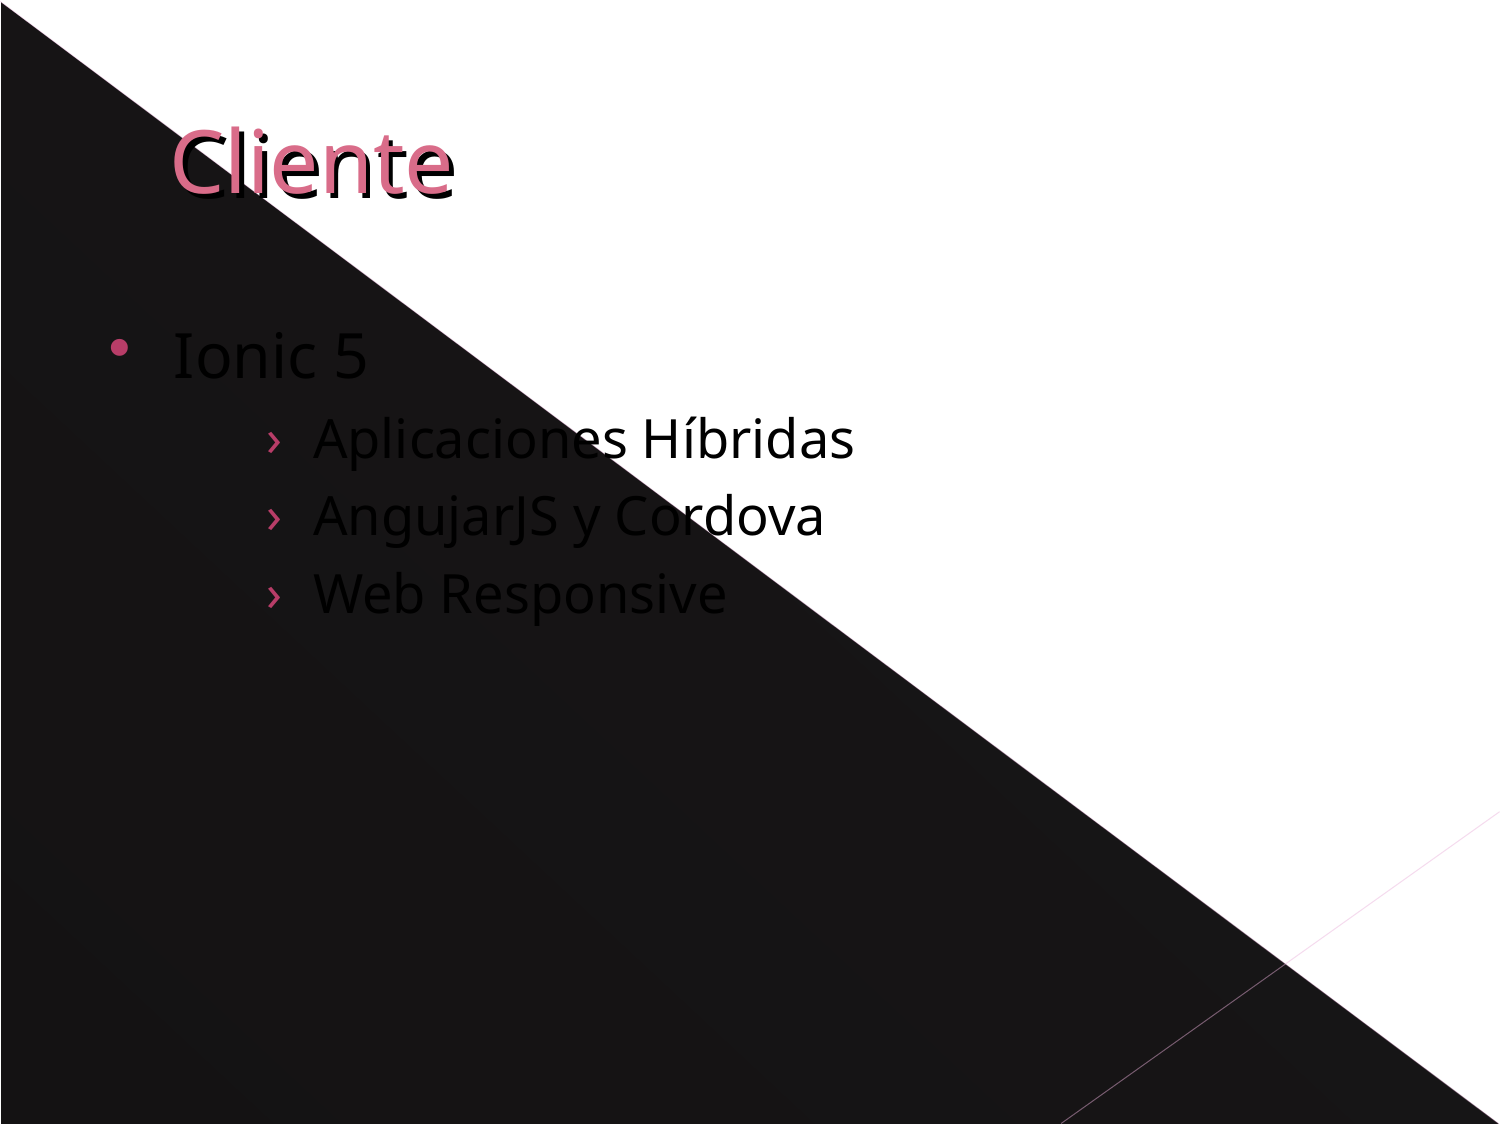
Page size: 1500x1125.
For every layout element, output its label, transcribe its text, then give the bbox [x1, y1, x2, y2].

list Ionic 5 Aplicaciones Híbridas AngujarJS y Cordova Web Responsive [75, 308, 1426, 1059]
title Cliente [75, 43, 1426, 274]
